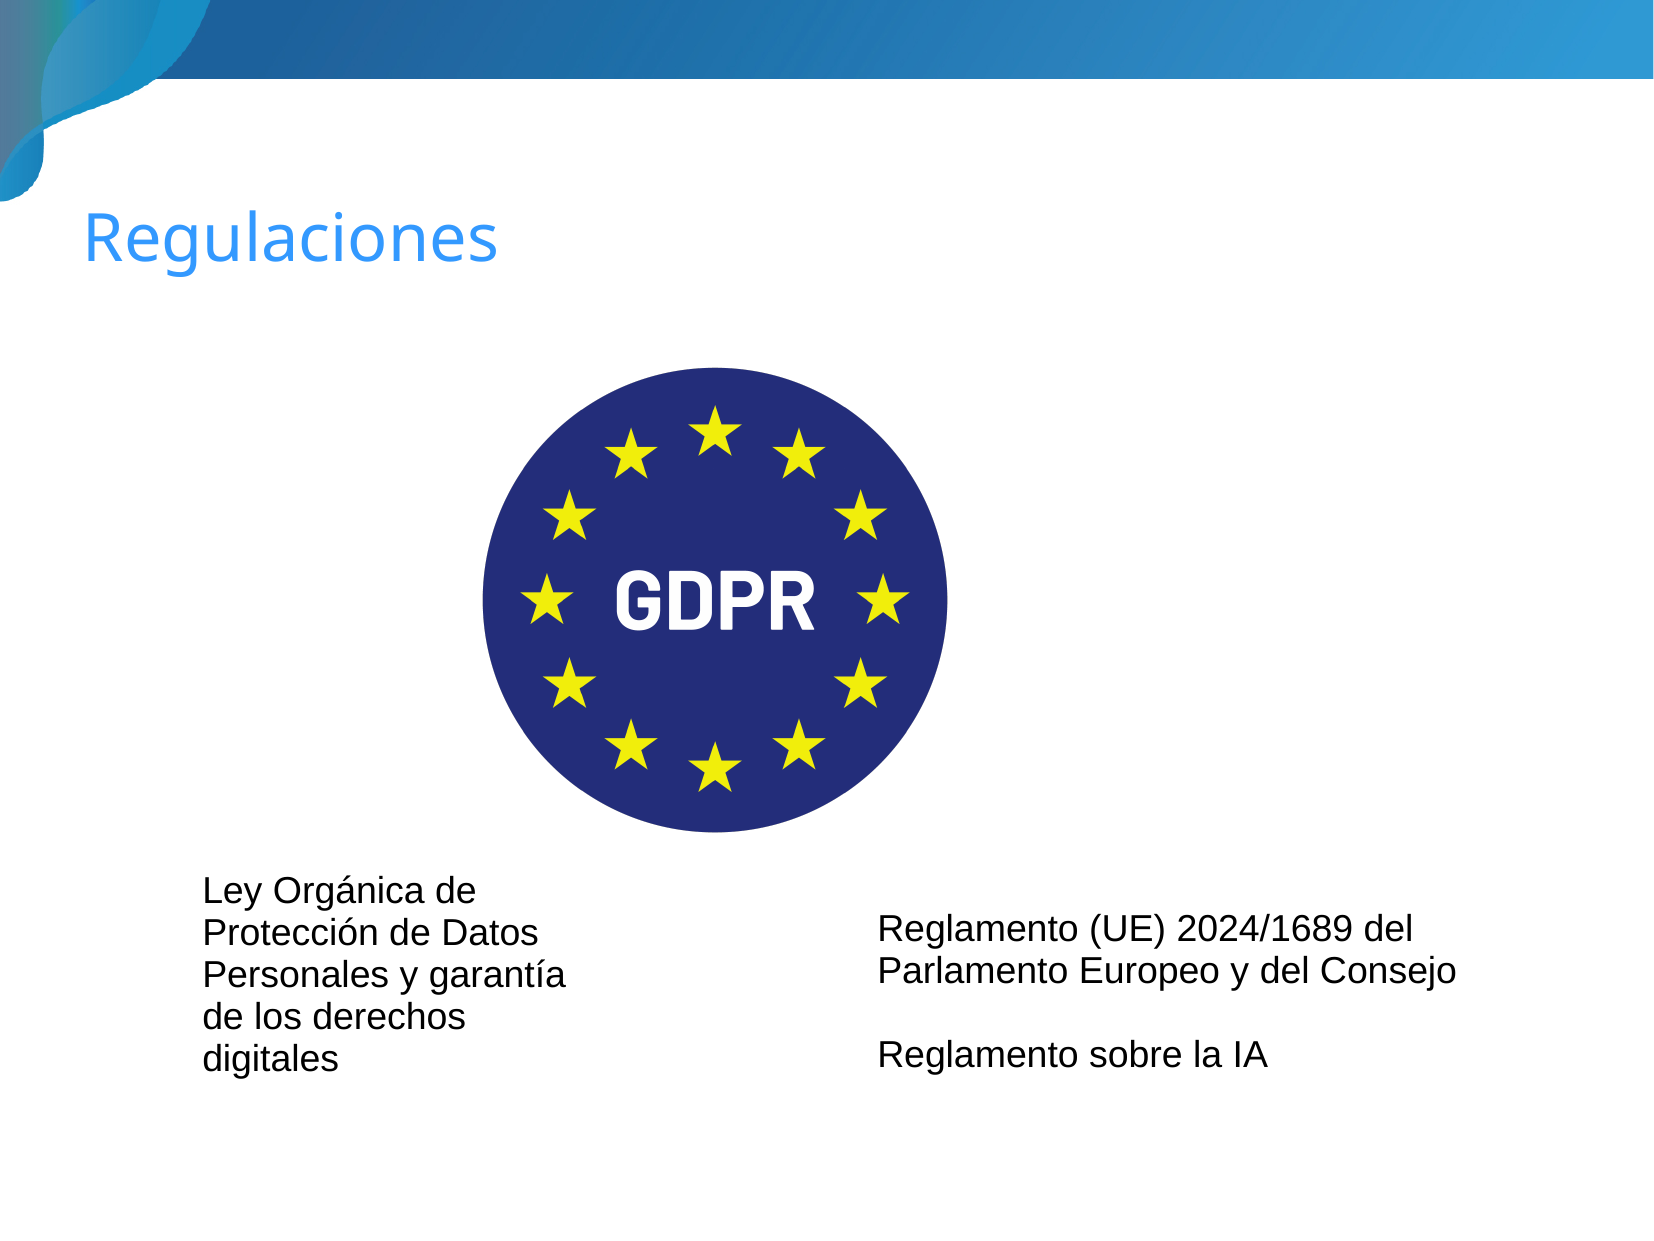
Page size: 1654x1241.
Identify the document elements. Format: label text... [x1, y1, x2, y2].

picture [0, 0, 1654, 1241]
text_box Ley Orgánica de Protección de Datos Personales y garantía de los derechos digitales [187, 862, 601, 1130]
title Regulaciones [82, 132, 1571, 340]
text_box Reglamento (UE) 2024/1689 del Parlamento Europeo y del Consejo Reglamento sobre la IA [862, 900, 1501, 1088]
